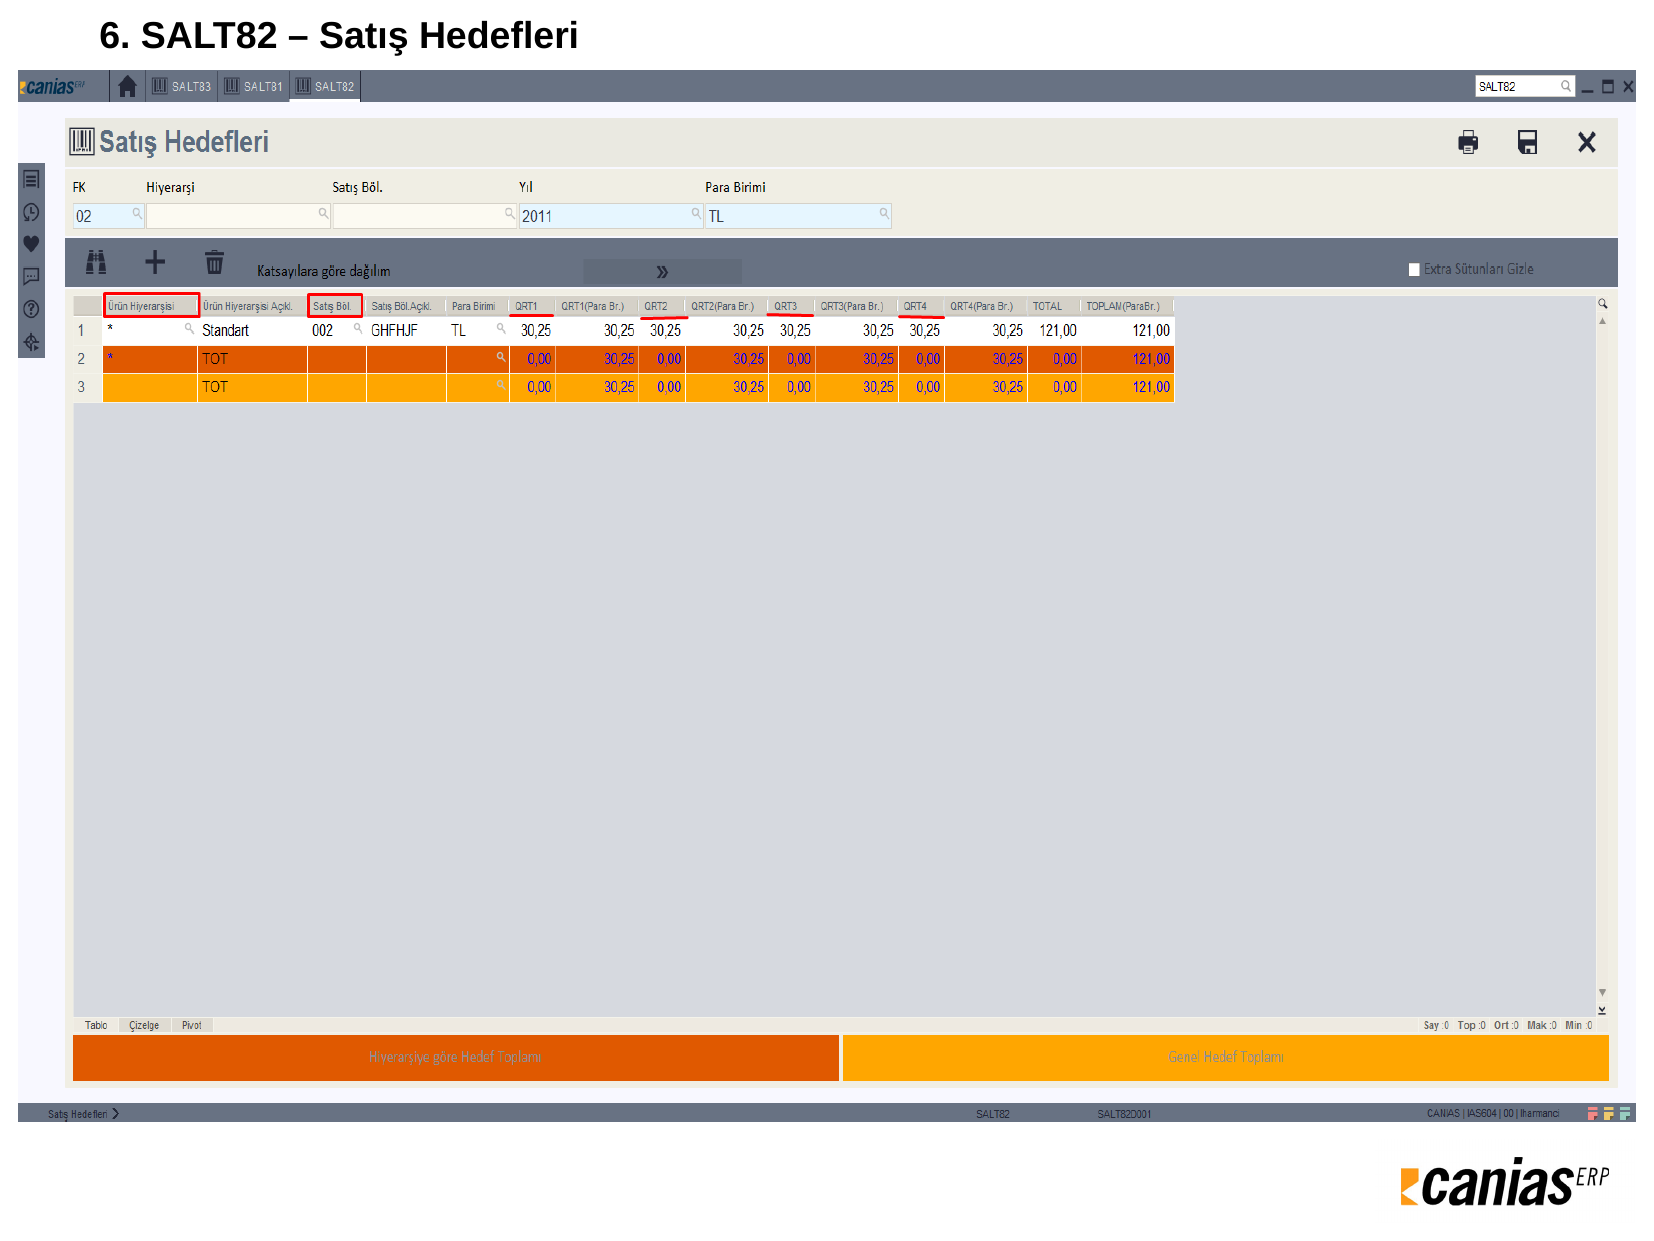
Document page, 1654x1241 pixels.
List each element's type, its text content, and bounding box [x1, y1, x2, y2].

picture [18, 70, 1636, 1123]
picture [1375, 1139, 1635, 1223]
text_box 6. SALT82 – Satış Hedefleri [10, 6, 1625, 65]
